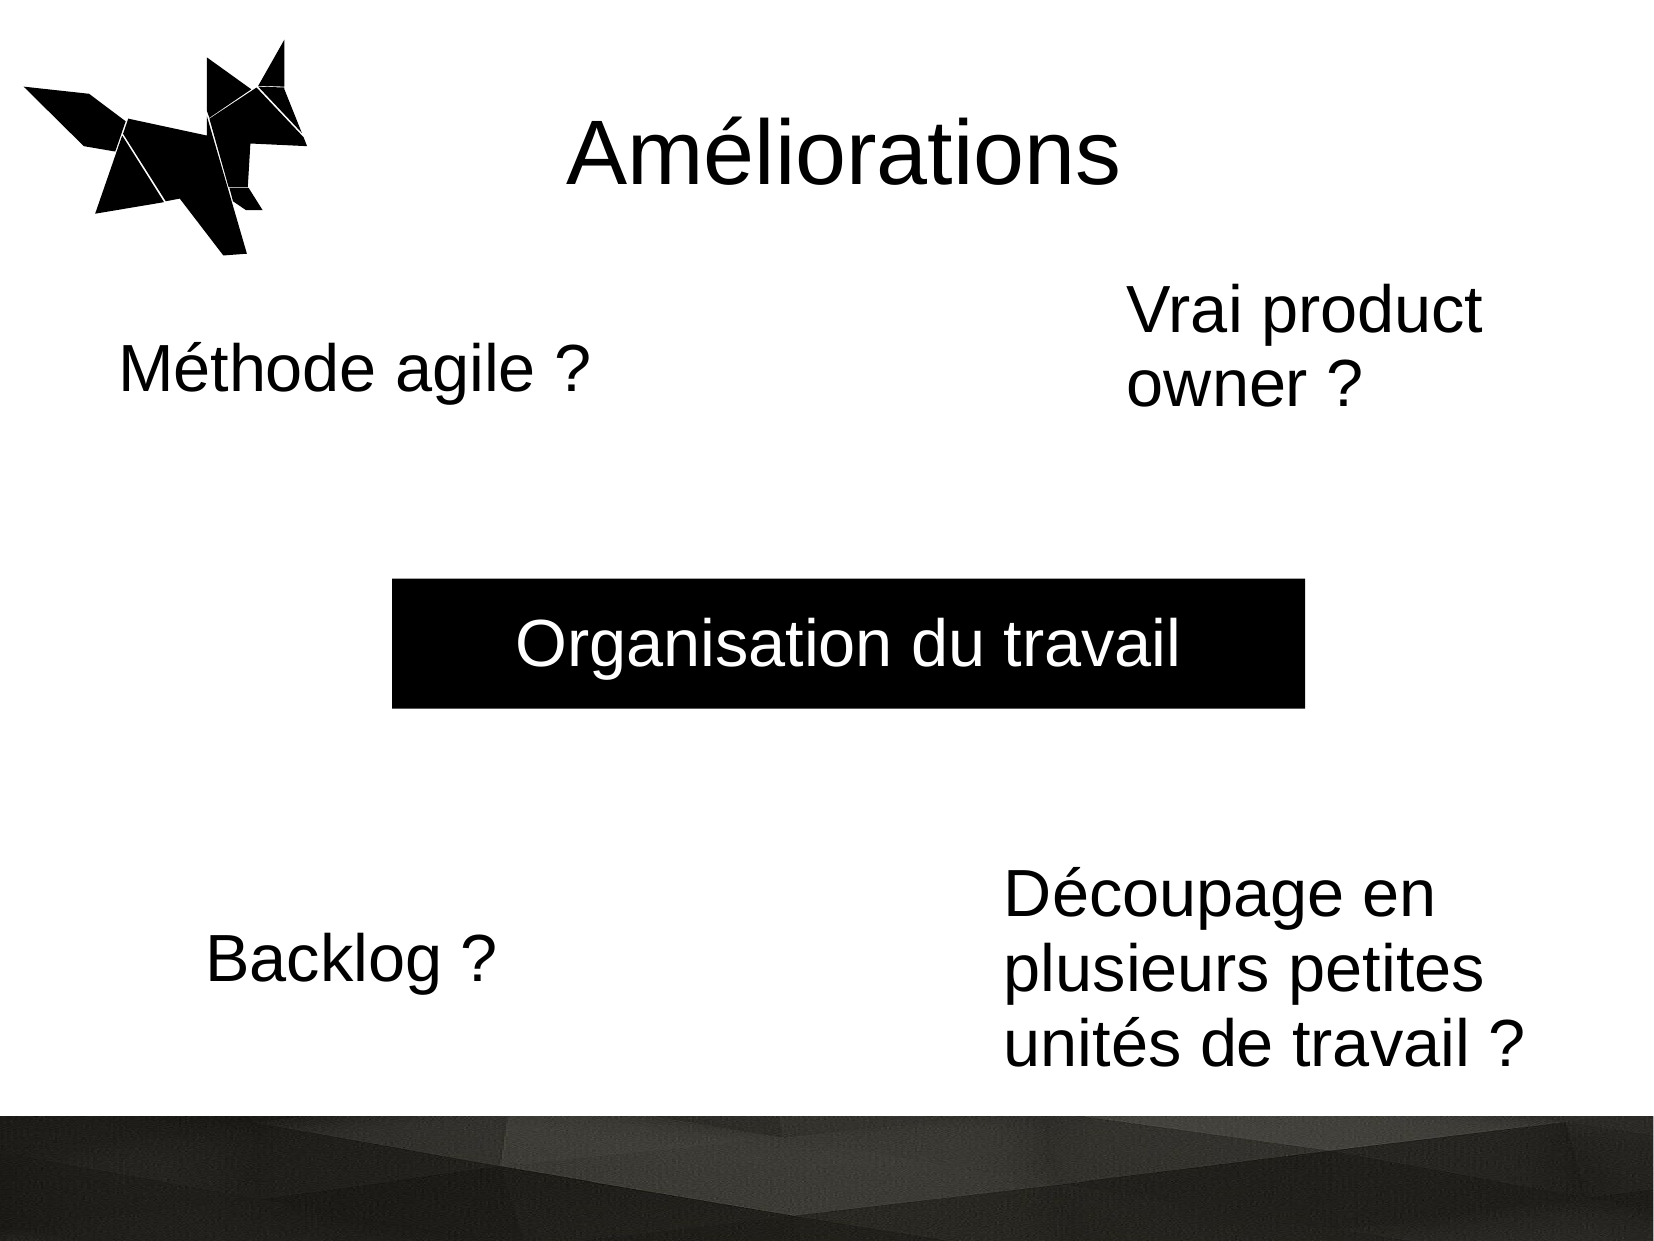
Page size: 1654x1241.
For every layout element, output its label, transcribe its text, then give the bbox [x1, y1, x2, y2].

text_box Méthode agile ? [82, 330, 996, 406]
text_box Backlog ? [170, 921, 709, 997]
text_box Vrai product owner ? [1091, 271, 1630, 422]
picture [0, 1116, 1654, 1241]
picture [23, 30, 308, 319]
text_box Découpage en plusieurs petites unités de travail ? [968, 744, 1622, 1116]
title Améliorations [308, 49, 1571, 257]
text_box Organisation du travail [392, 578, 1306, 709]
